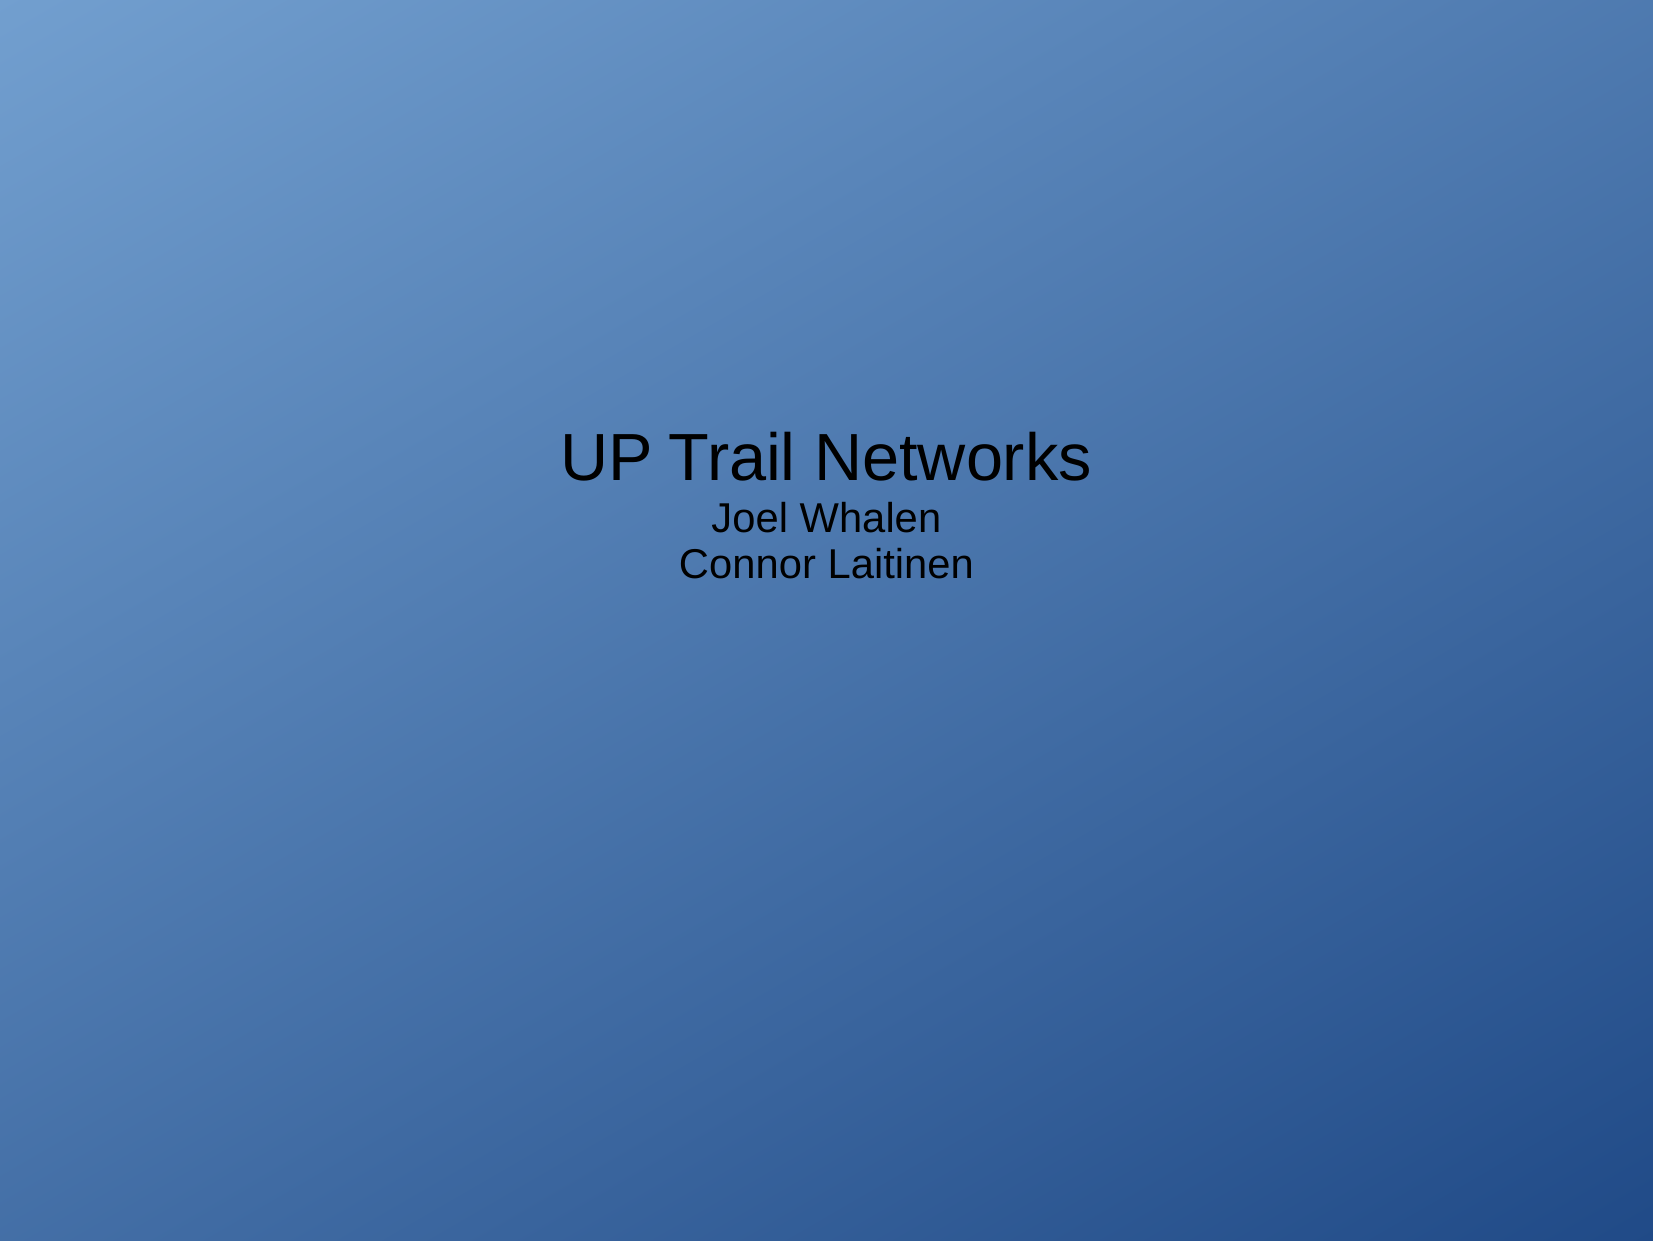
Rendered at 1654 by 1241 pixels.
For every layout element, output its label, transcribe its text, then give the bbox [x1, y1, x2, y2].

subtitle UP Trail Networks Joel Whalen Connor Laitinen [82, 49, 1571, 1010]
